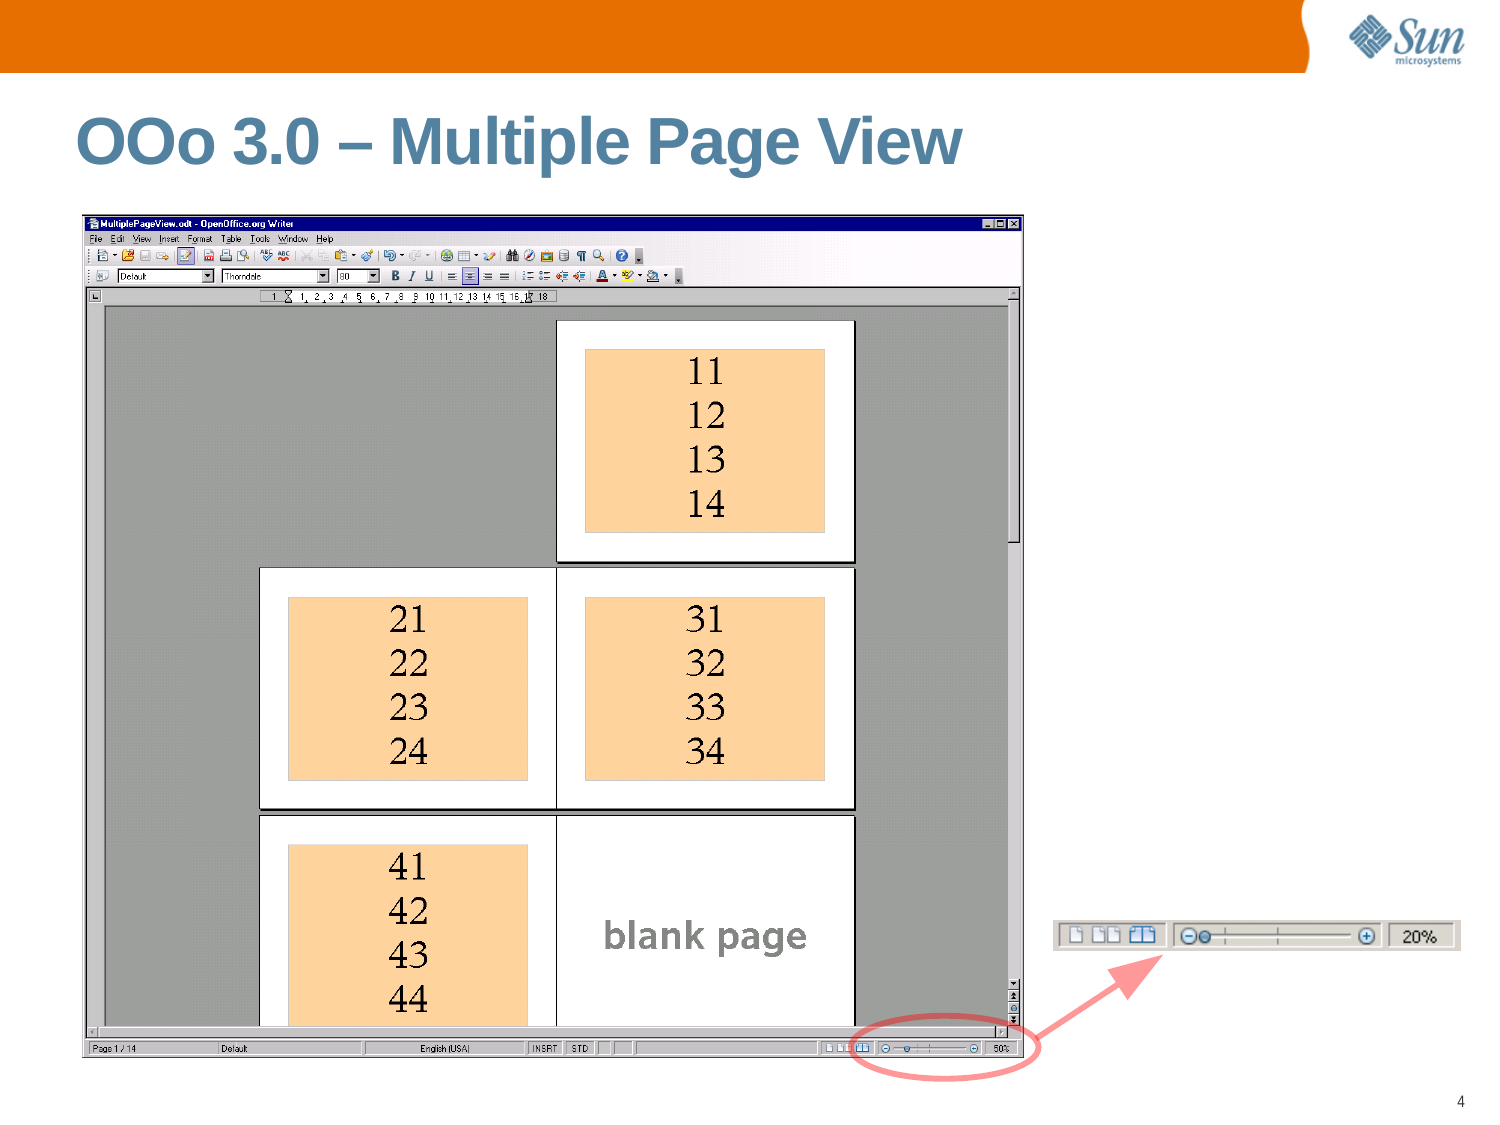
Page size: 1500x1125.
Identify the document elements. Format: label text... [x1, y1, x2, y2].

picture [82, 214, 1024, 1058]
picture [0, 0, 1500, 73]
title OOo 3.0 – Multiple Page View [75, 111, 1437, 215]
picture [855, 1019, 1024, 1058]
picture [1053, 920, 1461, 951]
